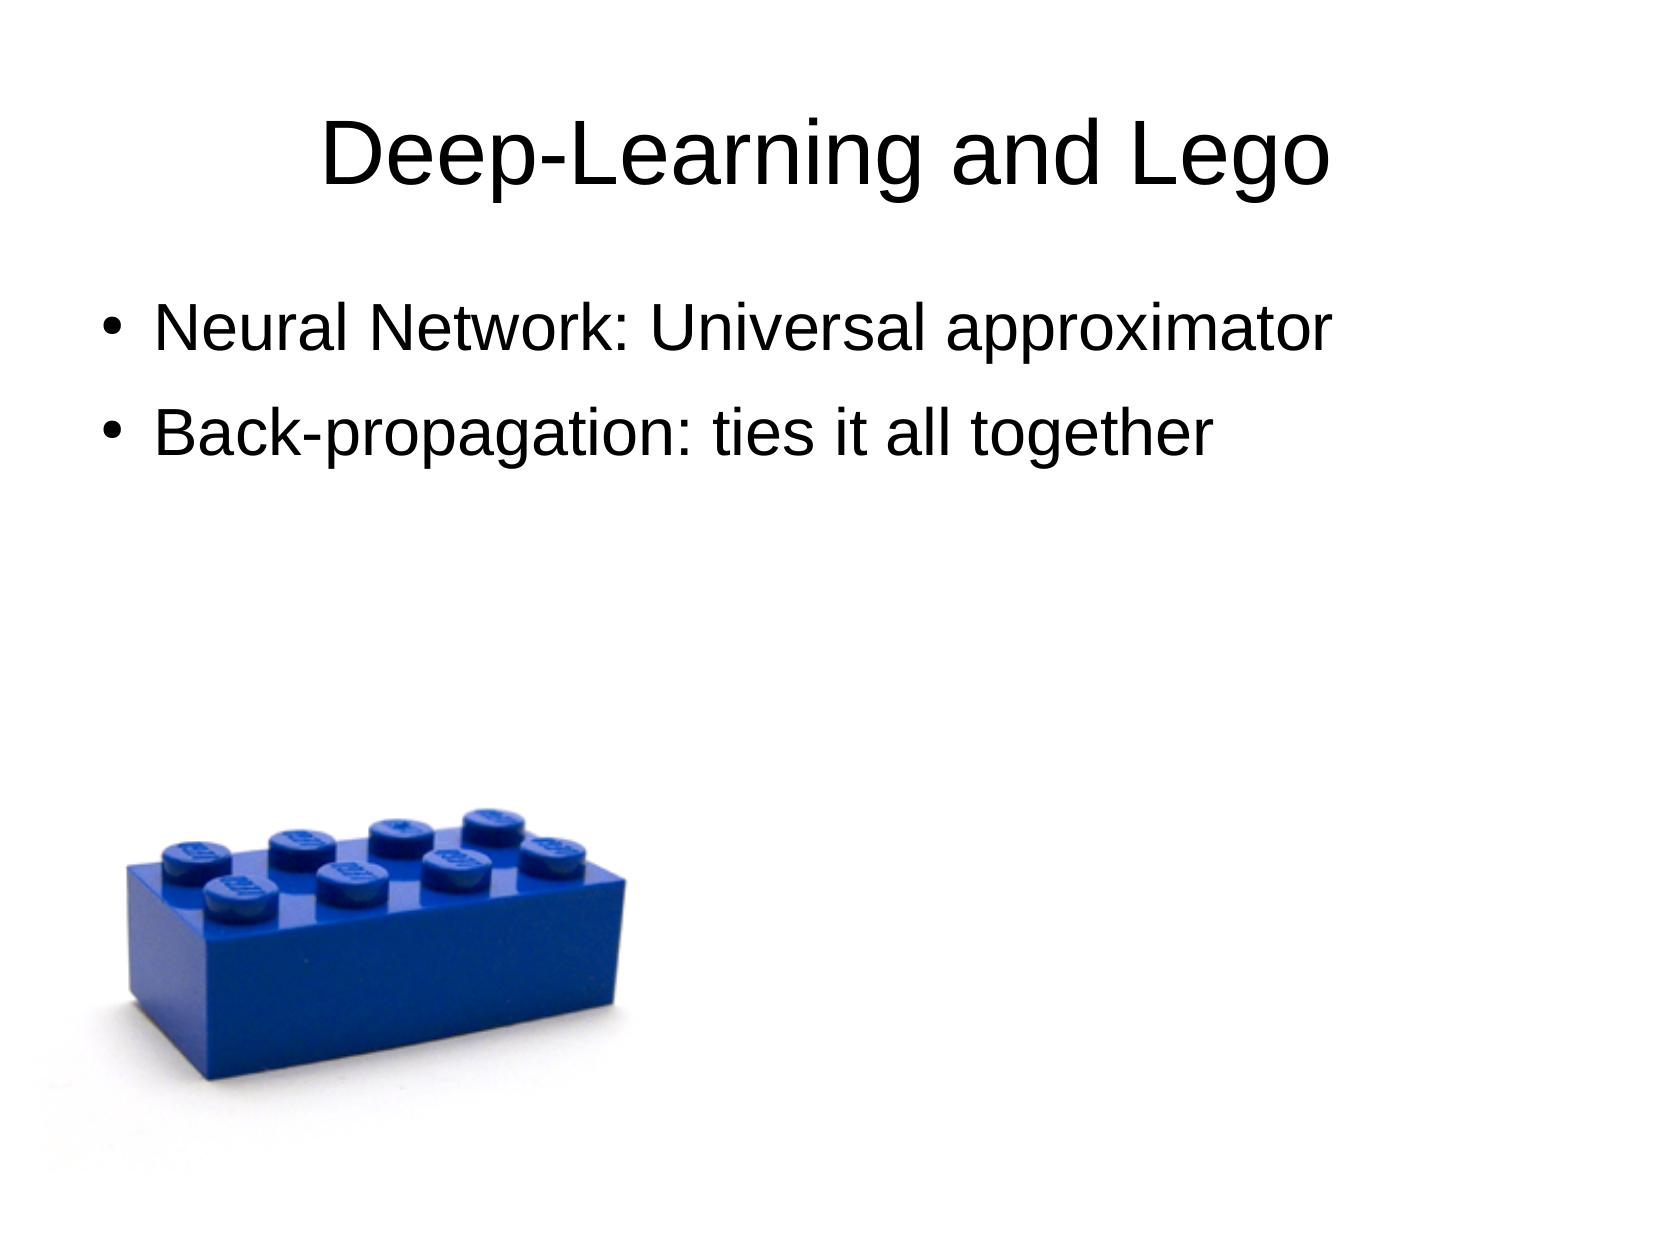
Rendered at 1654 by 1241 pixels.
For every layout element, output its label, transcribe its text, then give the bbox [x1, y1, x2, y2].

picture [25, 721, 684, 1174]
list Neural Network: Universal approximator Back-propagation: ties it all together [82, 290, 1571, 1010]
title Deep-Learning and Lego [82, 49, 1571, 257]
